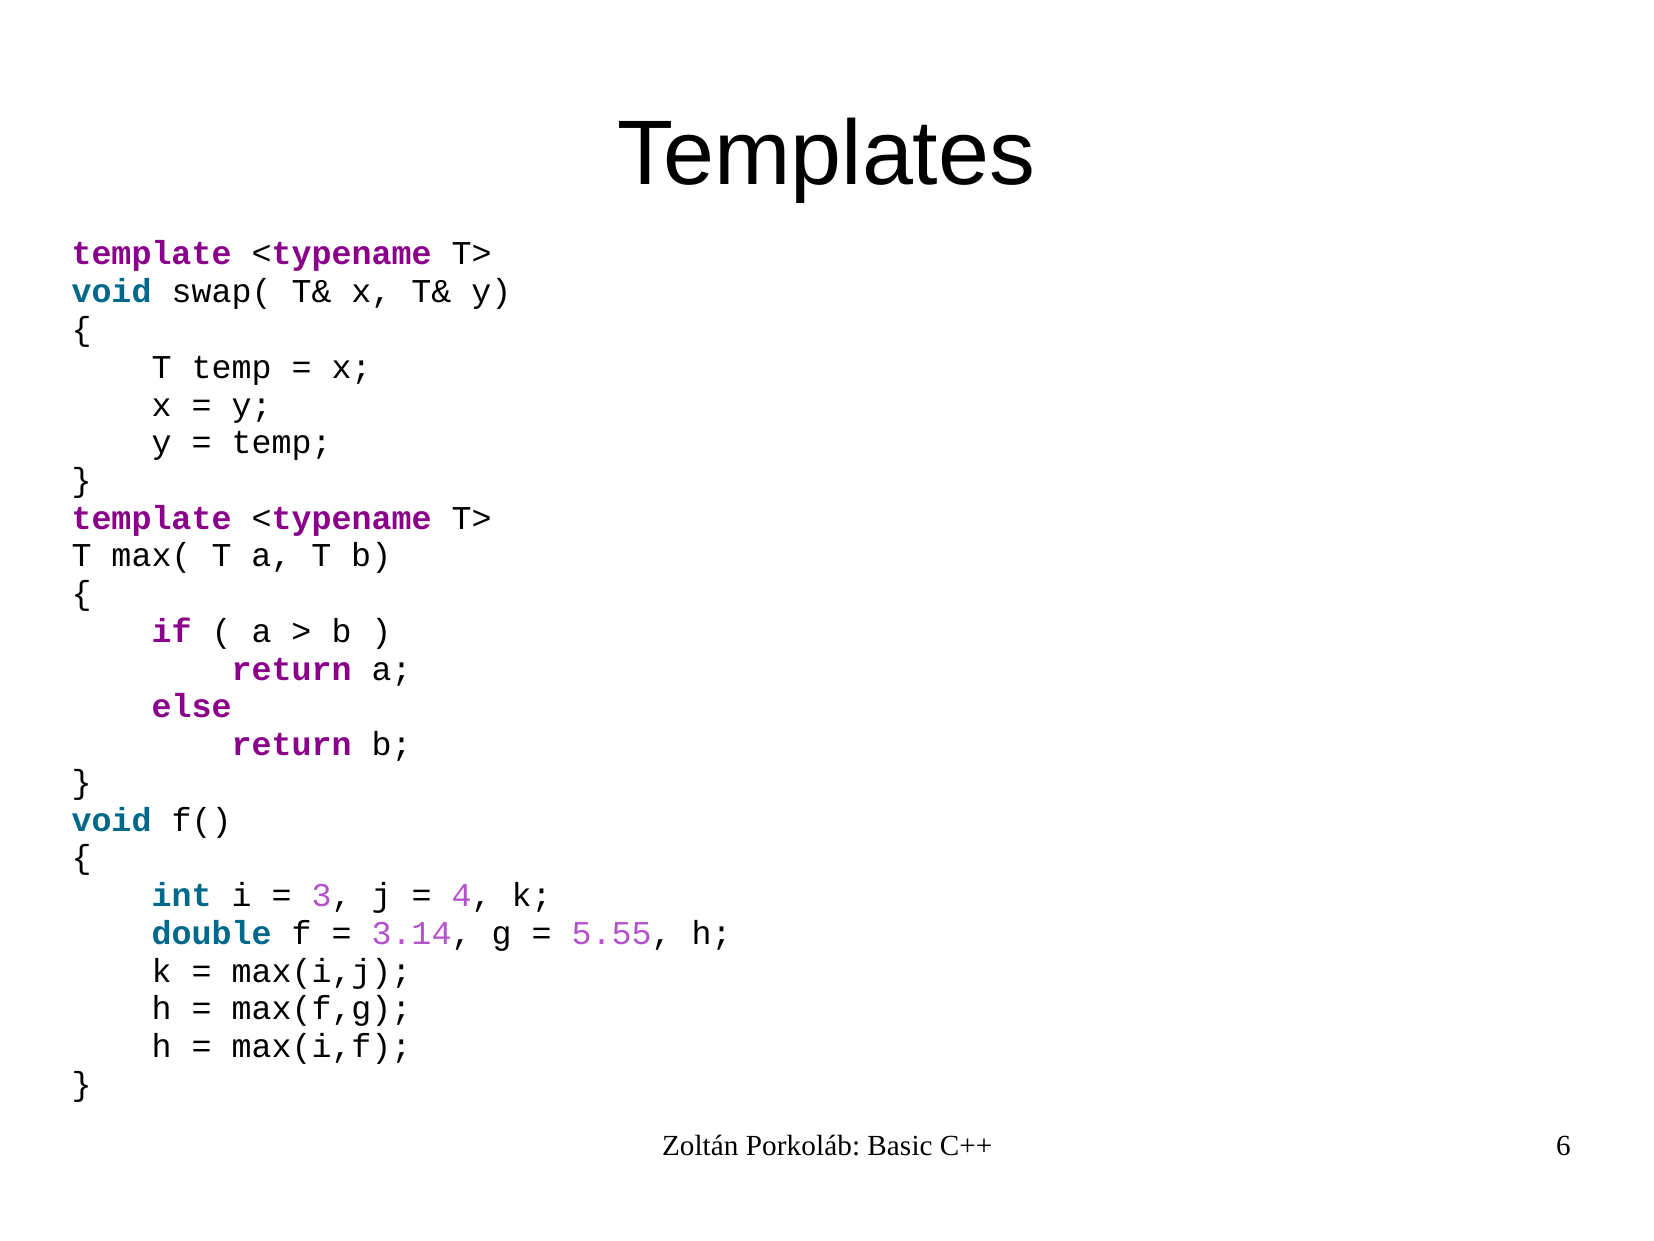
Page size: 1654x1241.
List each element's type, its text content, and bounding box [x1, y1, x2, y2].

text_box template <typename T> void swap( T& x, T& y) { T temp = x; x = y; y = temp; } template <typename T> T max( T a, T b) { if ( a > b ) return a; else return b; } void f() { int i = 3, j = 4, k; double f = 3.14, g = 5.55, h; k = max(i,j); h = max(f,g); h = max(i,f); } [56, 229, 901, 1229]
title Templates [82, 49, 1571, 257]
